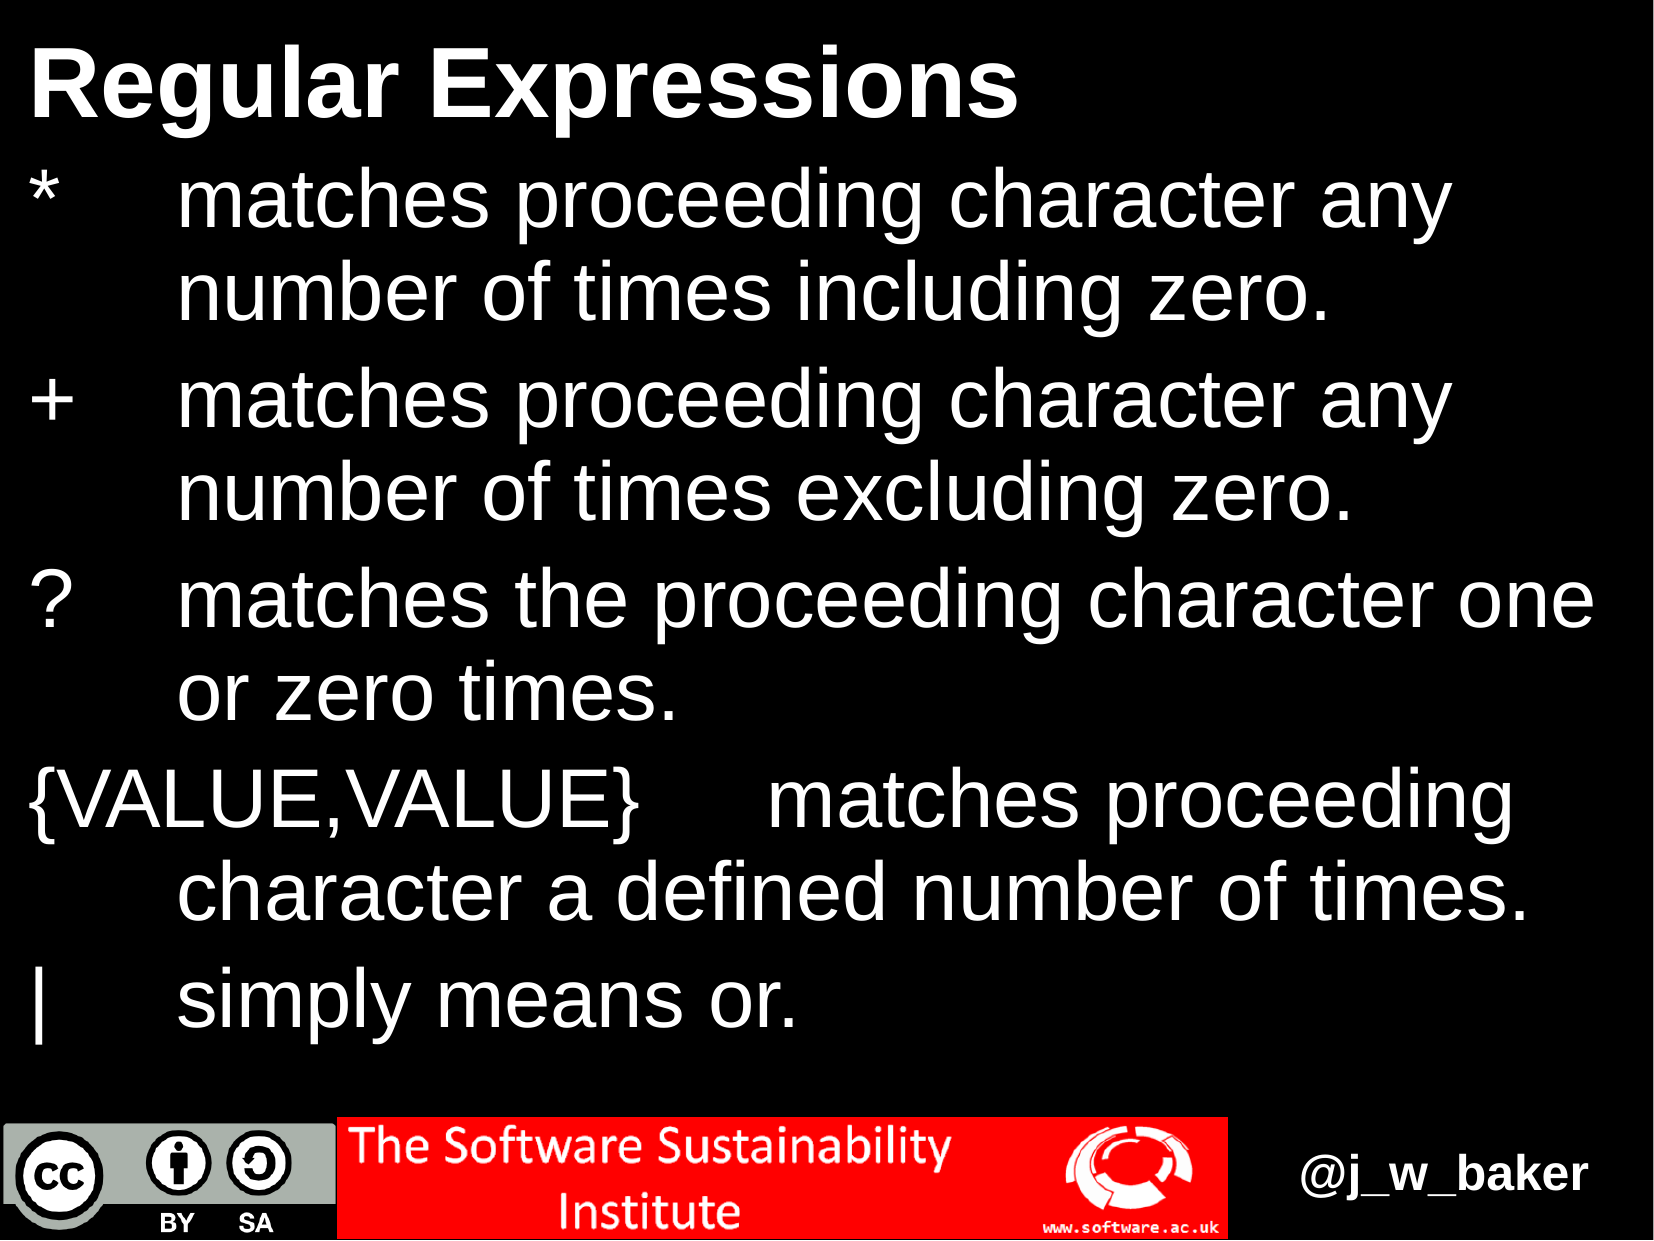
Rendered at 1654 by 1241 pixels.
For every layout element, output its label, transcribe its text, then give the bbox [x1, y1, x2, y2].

text_box @j_w_baker [1266, 1085, 1622, 1241]
text_box Regular Expressions * matches proceeding character any number of times including zero. + matches proceeding character any number of times excluding zero. ? matches the proceeding character one or zero times. {VALUE,VALUE} matches proceeding character a defined number of times. | simply means or. [28, 24, 1623, 1048]
picture [0, 1117, 1228, 1239]
